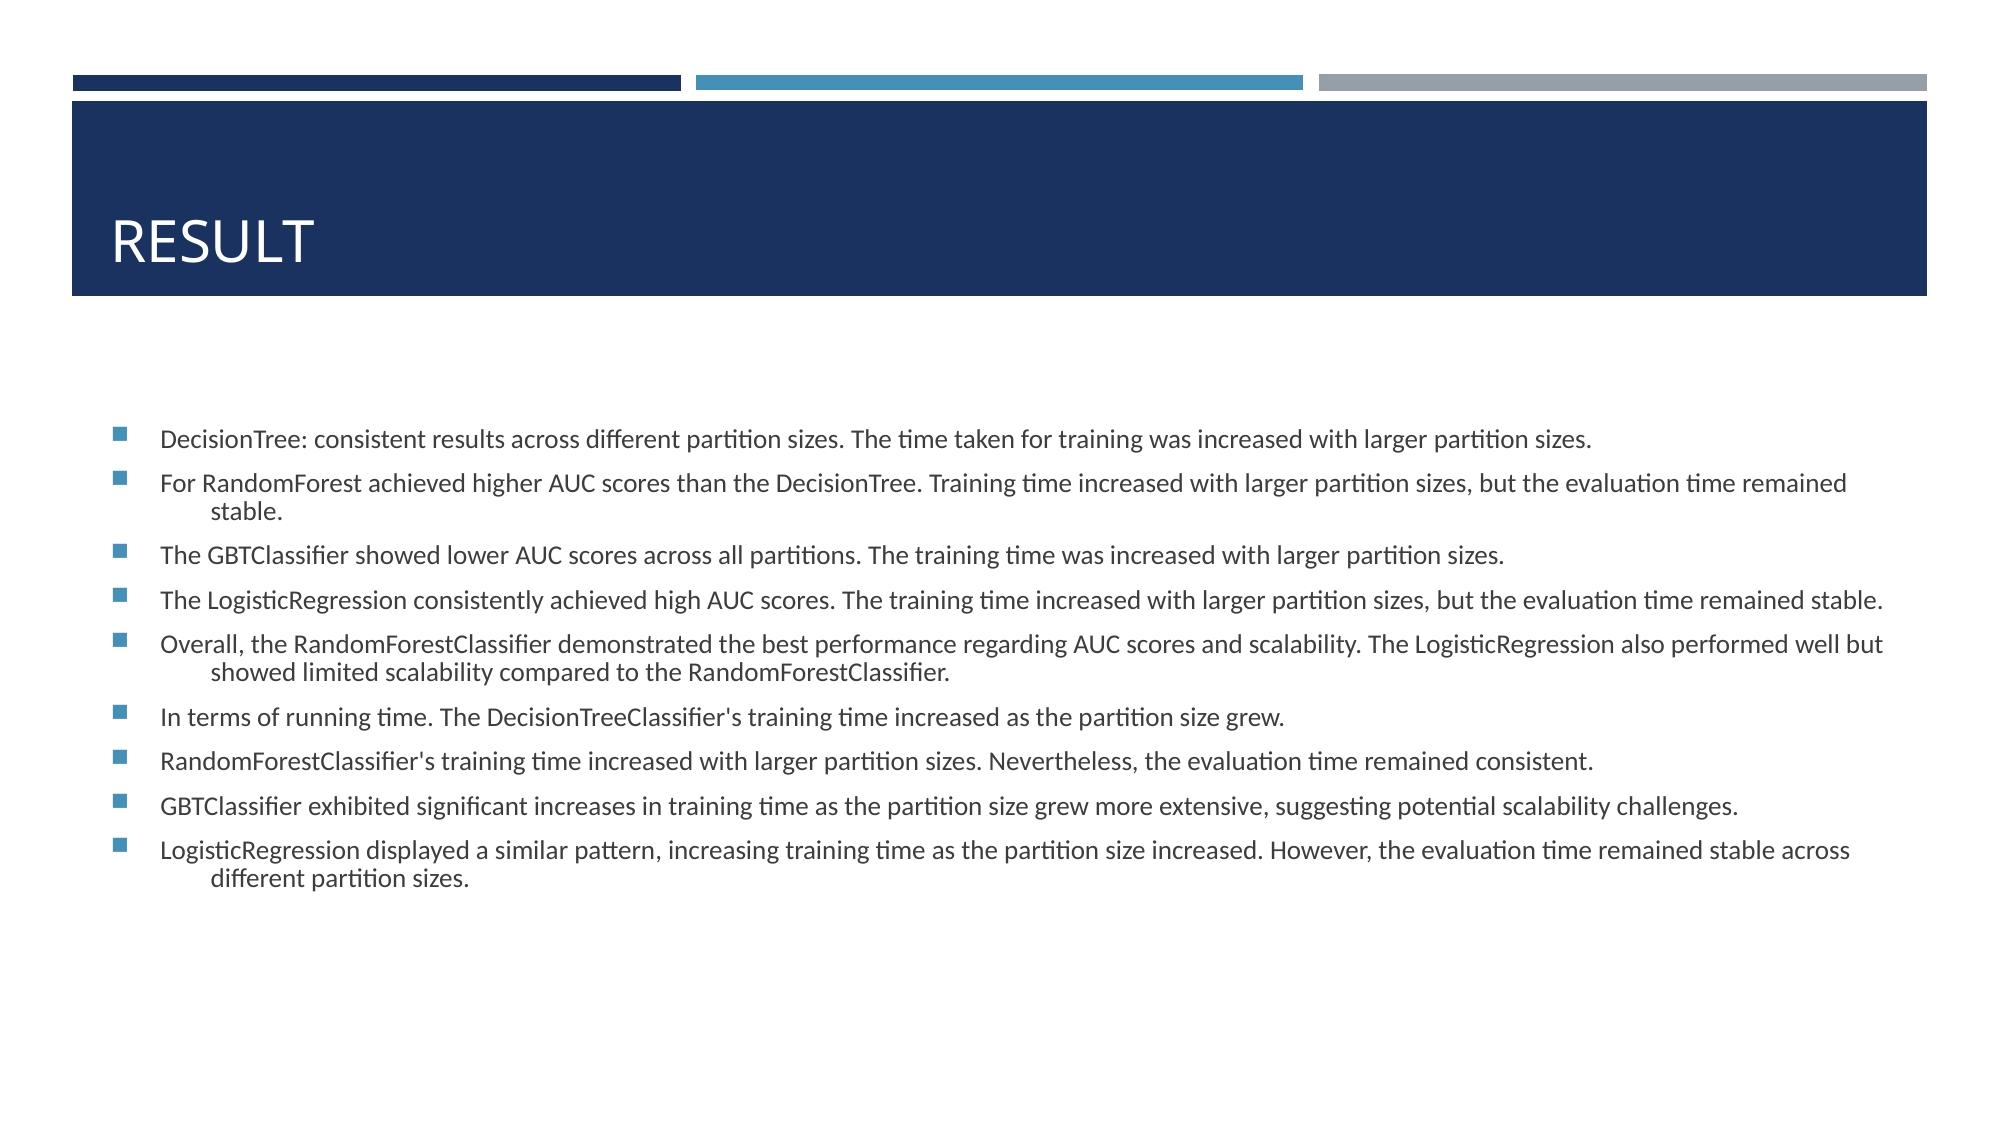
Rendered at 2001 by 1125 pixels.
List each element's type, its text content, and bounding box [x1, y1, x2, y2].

list DecisionTree: consistent results across different partition sizes. The time taken for training was increased with larger partition sizes. For RandomForest achieved higher AUC scores than the DecisionTree. Training time increased with larger partition sizes, but the evaluation time remained stable. The GBTClassifier showed lower AUC scores across all partitions. The training time was increased with larger partition sizes. The LogisticRegression consistently achieved high AUC scores. The training time increased with larger partition sizes, but the evaluation time remained stable. Overall, the RandomForestClassifier demonstrated the best performance regarding AUC scores and scalability. The LogisticRegression also performed well but showed limited scalability compared to the RandomForestClassifier. In terms of running time. The DecisionTreeClassifier's training time increased as the partition size grew. RandomForestClassifier's training time increased with larger partition sizes. Nevertheless, the evaluation time remained consistent. GBTClassifier exhibited significant increases in training time as the partition size grew more extensive, suggesting potential scalability challenges. LogisticRegression displayed a similar pattern, increasing training time as the partition size increased. However, the evaluation time remained stable across different partition sizes. [95, 357, 1905, 962]
title result [95, 115, 1905, 282]
